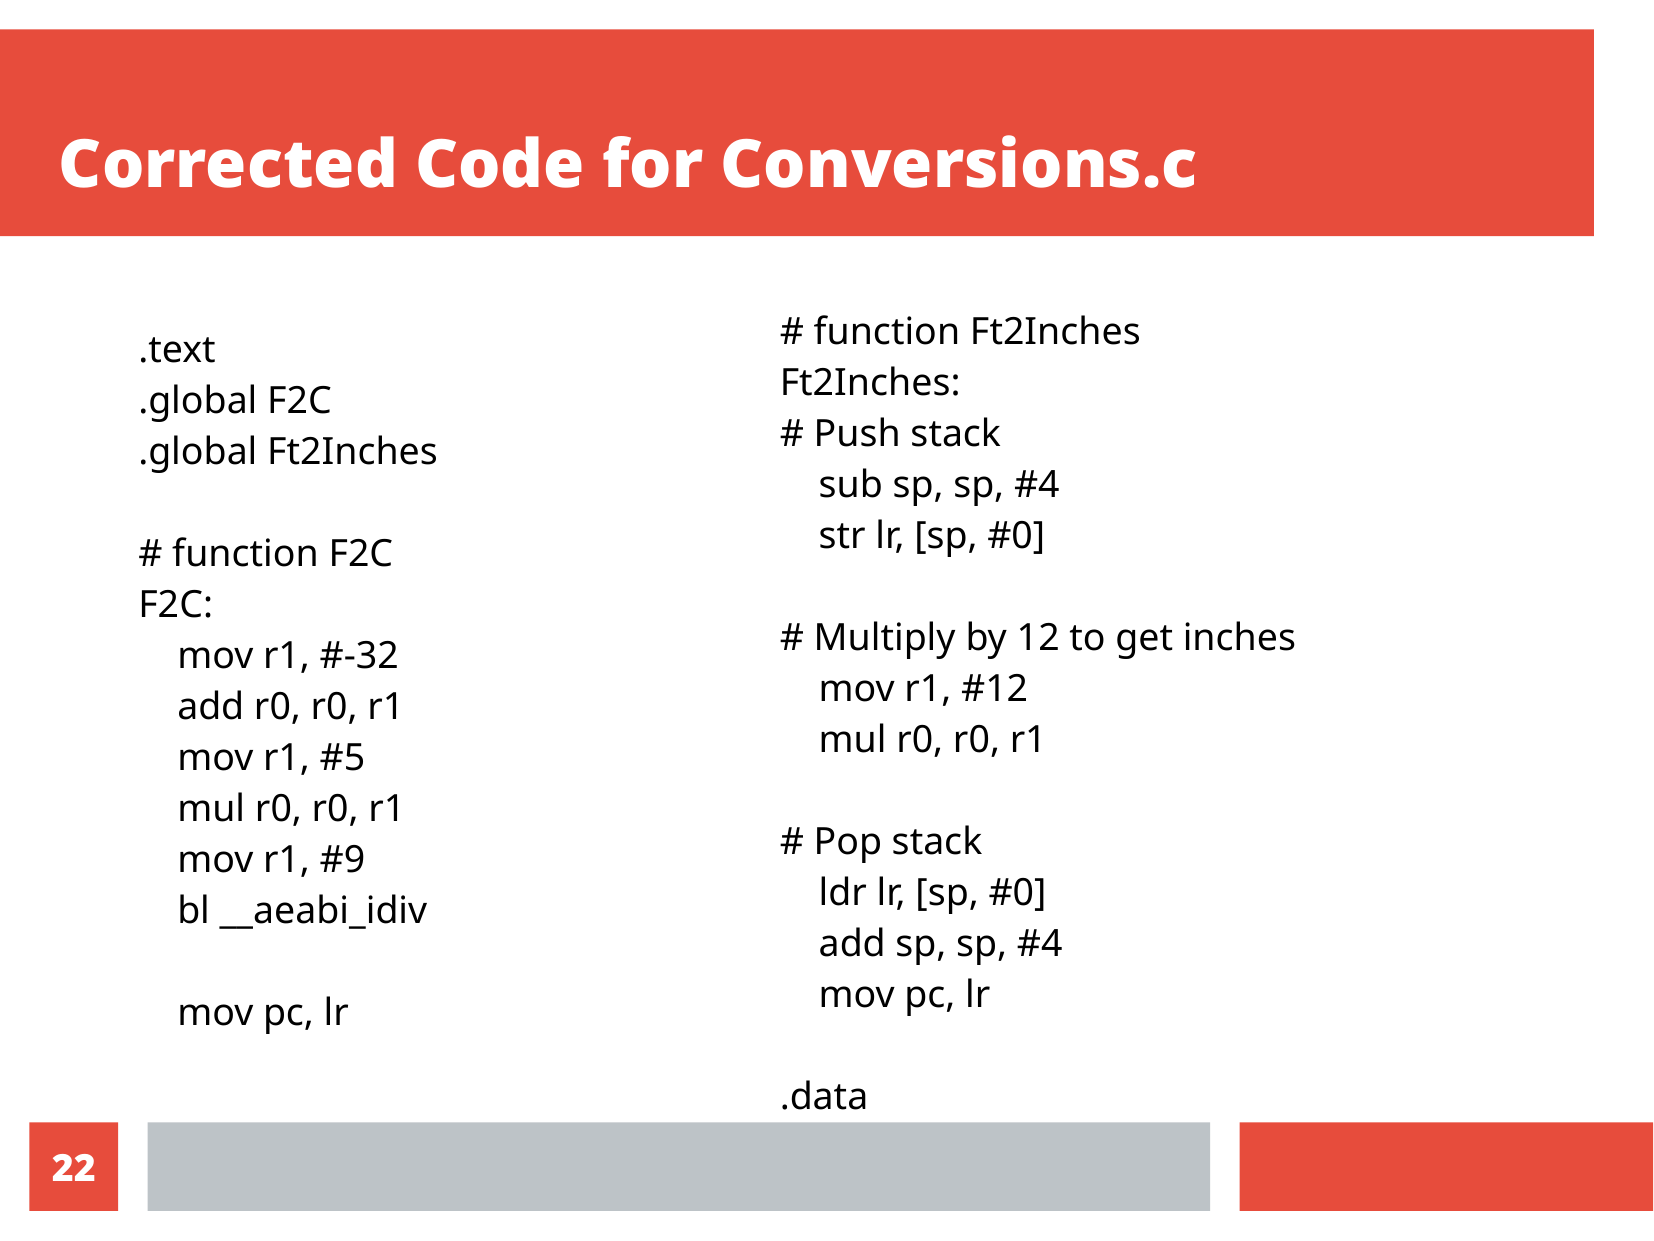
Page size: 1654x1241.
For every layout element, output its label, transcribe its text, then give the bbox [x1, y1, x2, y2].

text_box # function Ft2Inches Ft2Inches: # Push stack sub sp, sp, #4 str lr, [sp, #0] # Multiply by 12 to get inches mov r1, #12 mul r0, r0, r1 # Pop stack ldr lr, [sp, #0] add sp, sp, #4 mov pc, lr .data [765, 246, 1245, 1066]
title Corrected Code for Conversions.c [58, 59, 1594, 207]
text_box .text .global F2C .global Ft2Inches # function F2C F2C: mov r1, #-32 add r0, r0, r1 mov r1, #5 mul r0, r0, r1 mov r1, #9 bl __aeabi_idiv mov pc, lr [123, 315, 421, 1087]
